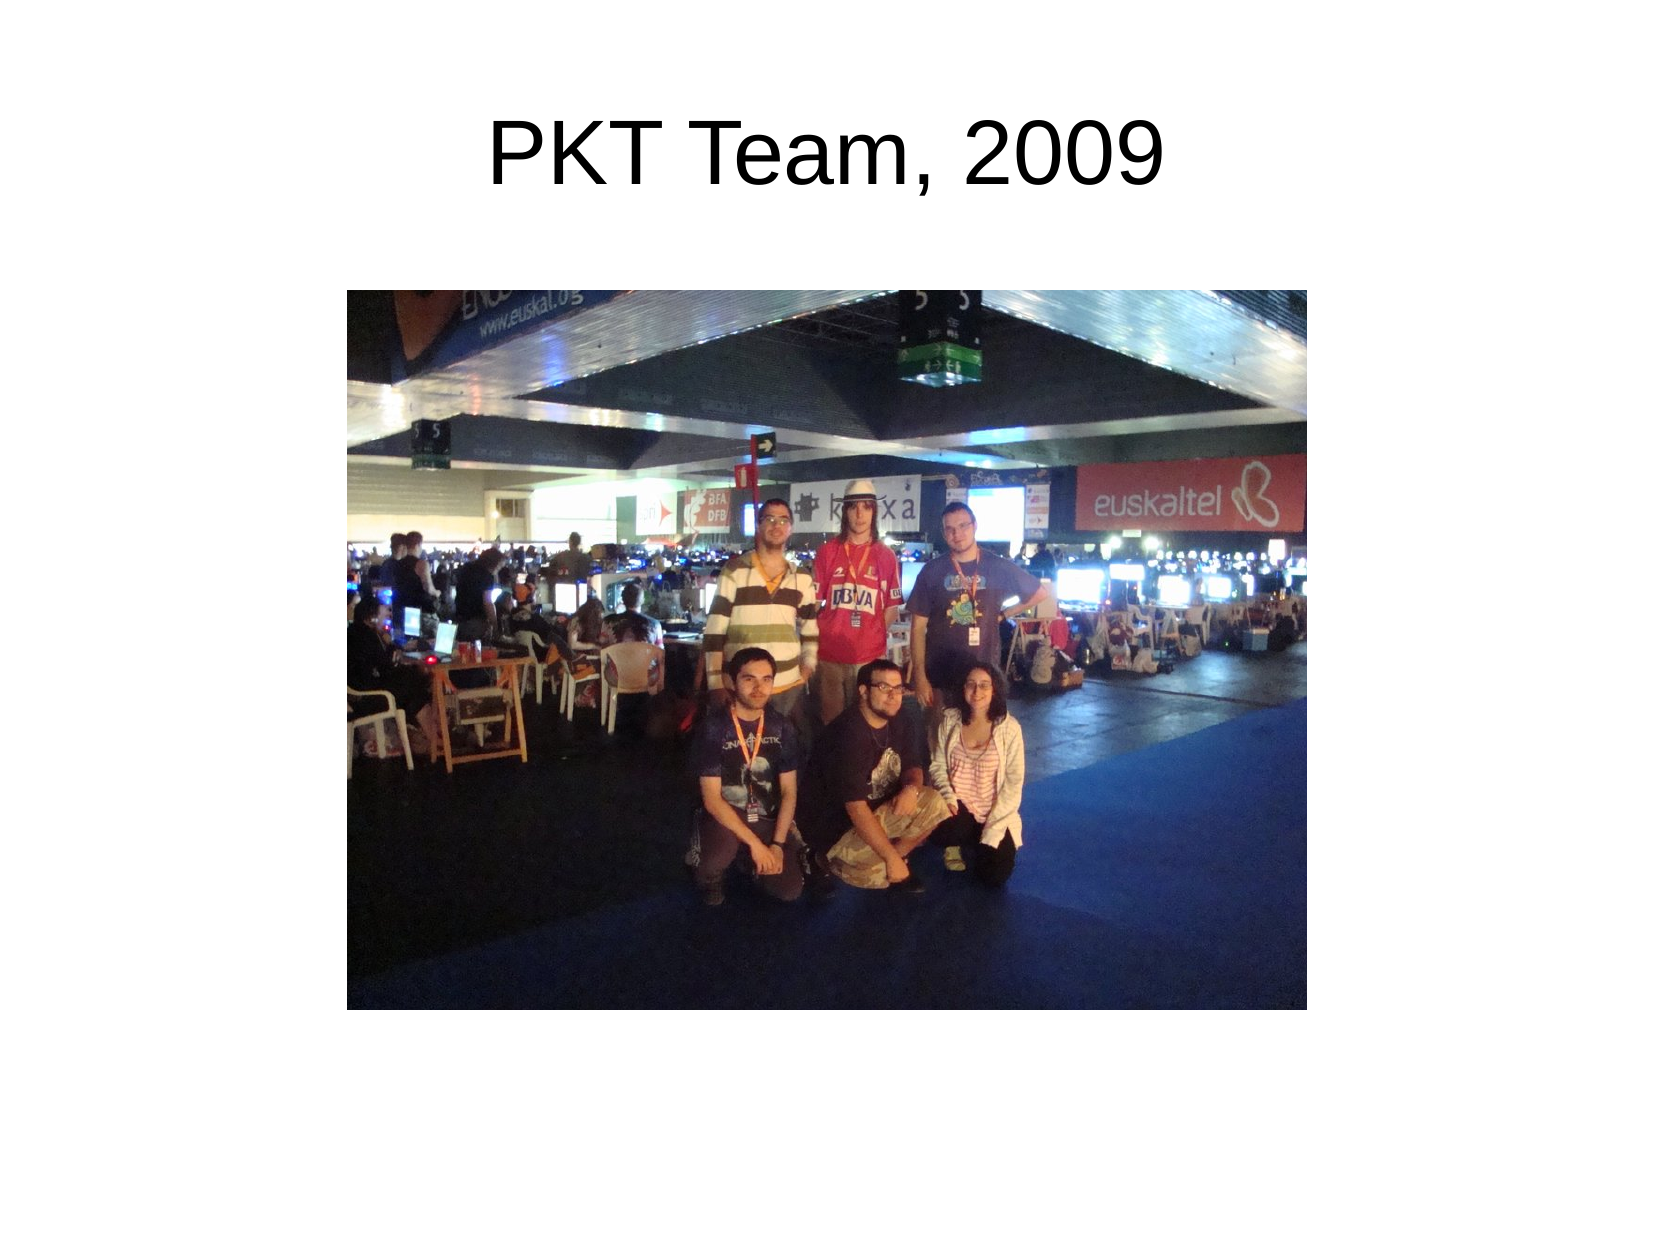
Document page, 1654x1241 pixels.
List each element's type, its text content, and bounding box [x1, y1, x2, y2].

title PKT Team, 2009 [82, 49, 1571, 257]
picture [347, 290, 1307, 1010]
